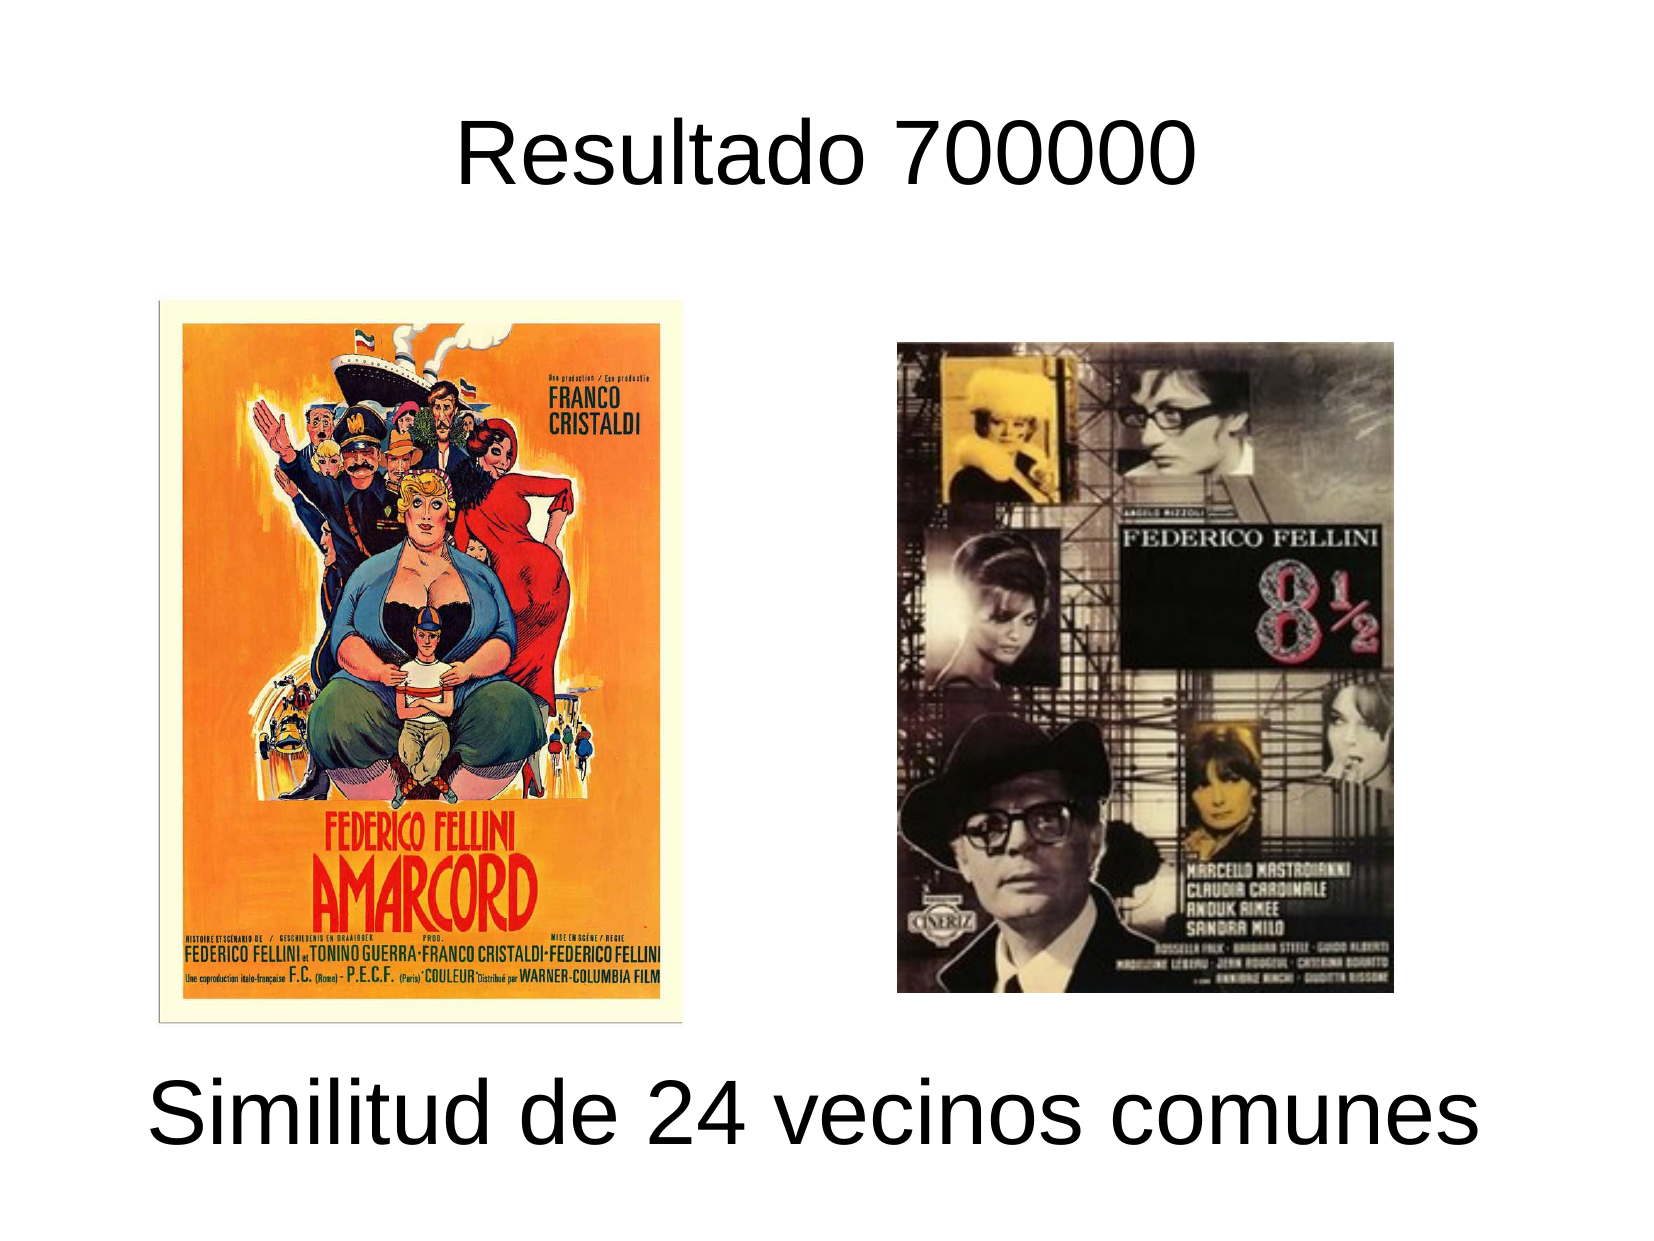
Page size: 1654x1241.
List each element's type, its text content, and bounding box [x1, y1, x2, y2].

title Similitud de 24 vecinos comunes [70, 1009, 1560, 1217]
picture [155, 295, 686, 1028]
title Resultado 700000 [82, 49, 1571, 257]
picture [897, 342, 1394, 993]
